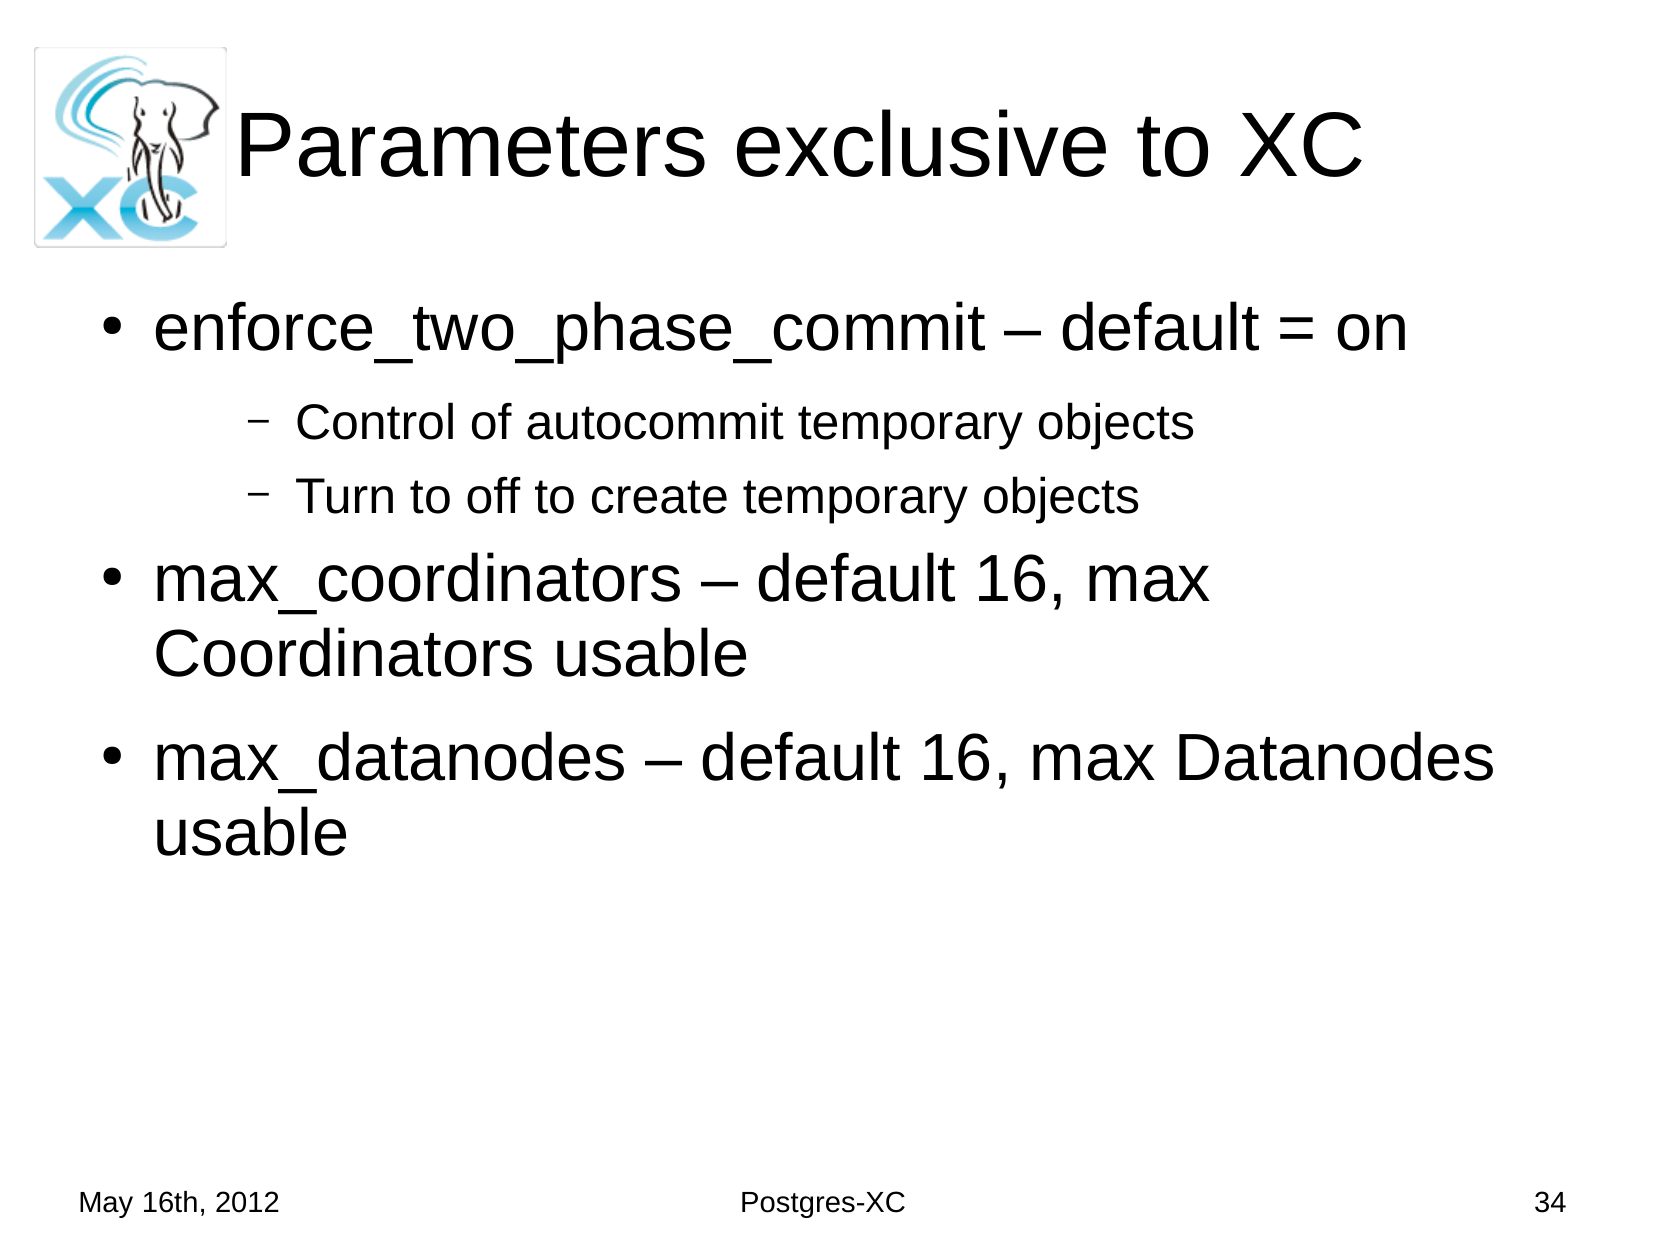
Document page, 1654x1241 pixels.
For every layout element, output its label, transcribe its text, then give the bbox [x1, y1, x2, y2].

picture [34, 47, 227, 248]
list enforce_two_phase_commit – default = on Control of autocommit temporary objects Turn to off to create temporary objects max_coordinators – default 16, max Coordinators usable max_datanodes – default 16, max Datanodes usable [82, 290, 1571, 1010]
title Parameters exclusive to XC [234, 40, 1599, 248]
